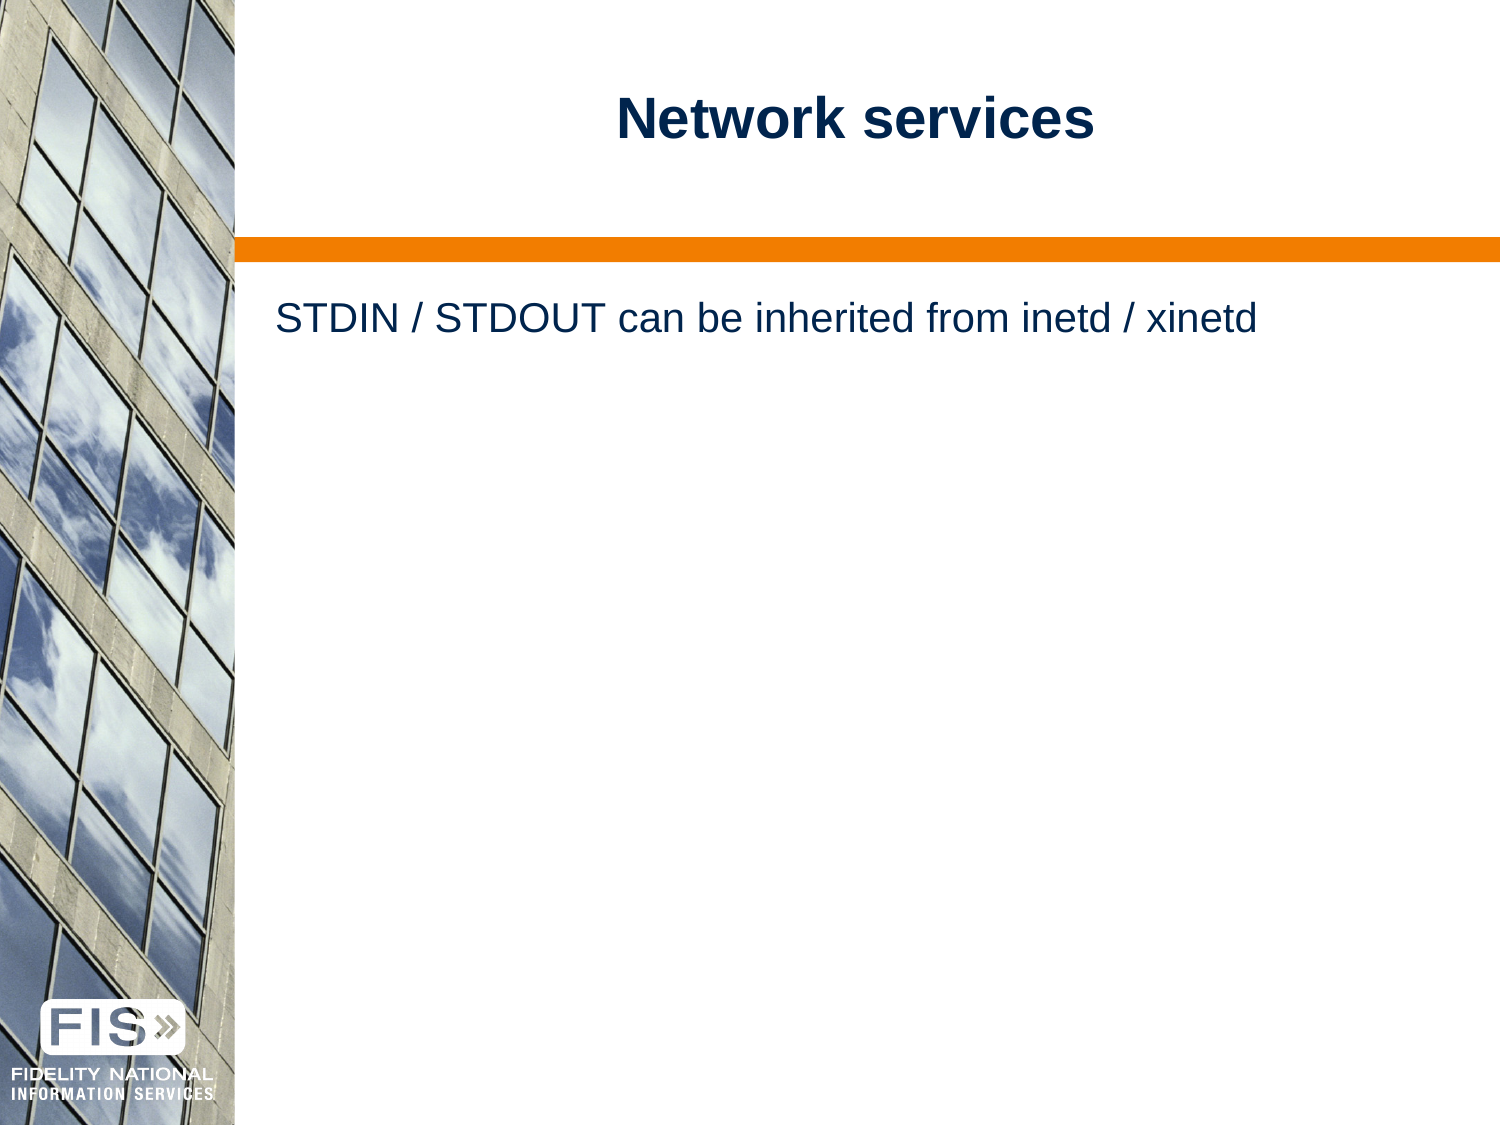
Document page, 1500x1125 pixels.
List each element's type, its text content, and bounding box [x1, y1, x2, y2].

list STDIN / STDOUT can be inherited from inetd / xinetd [274, 295, 1438, 1023]
title Network services [274, 32, 1438, 206]
picture [0, 0, 235, 1125]
